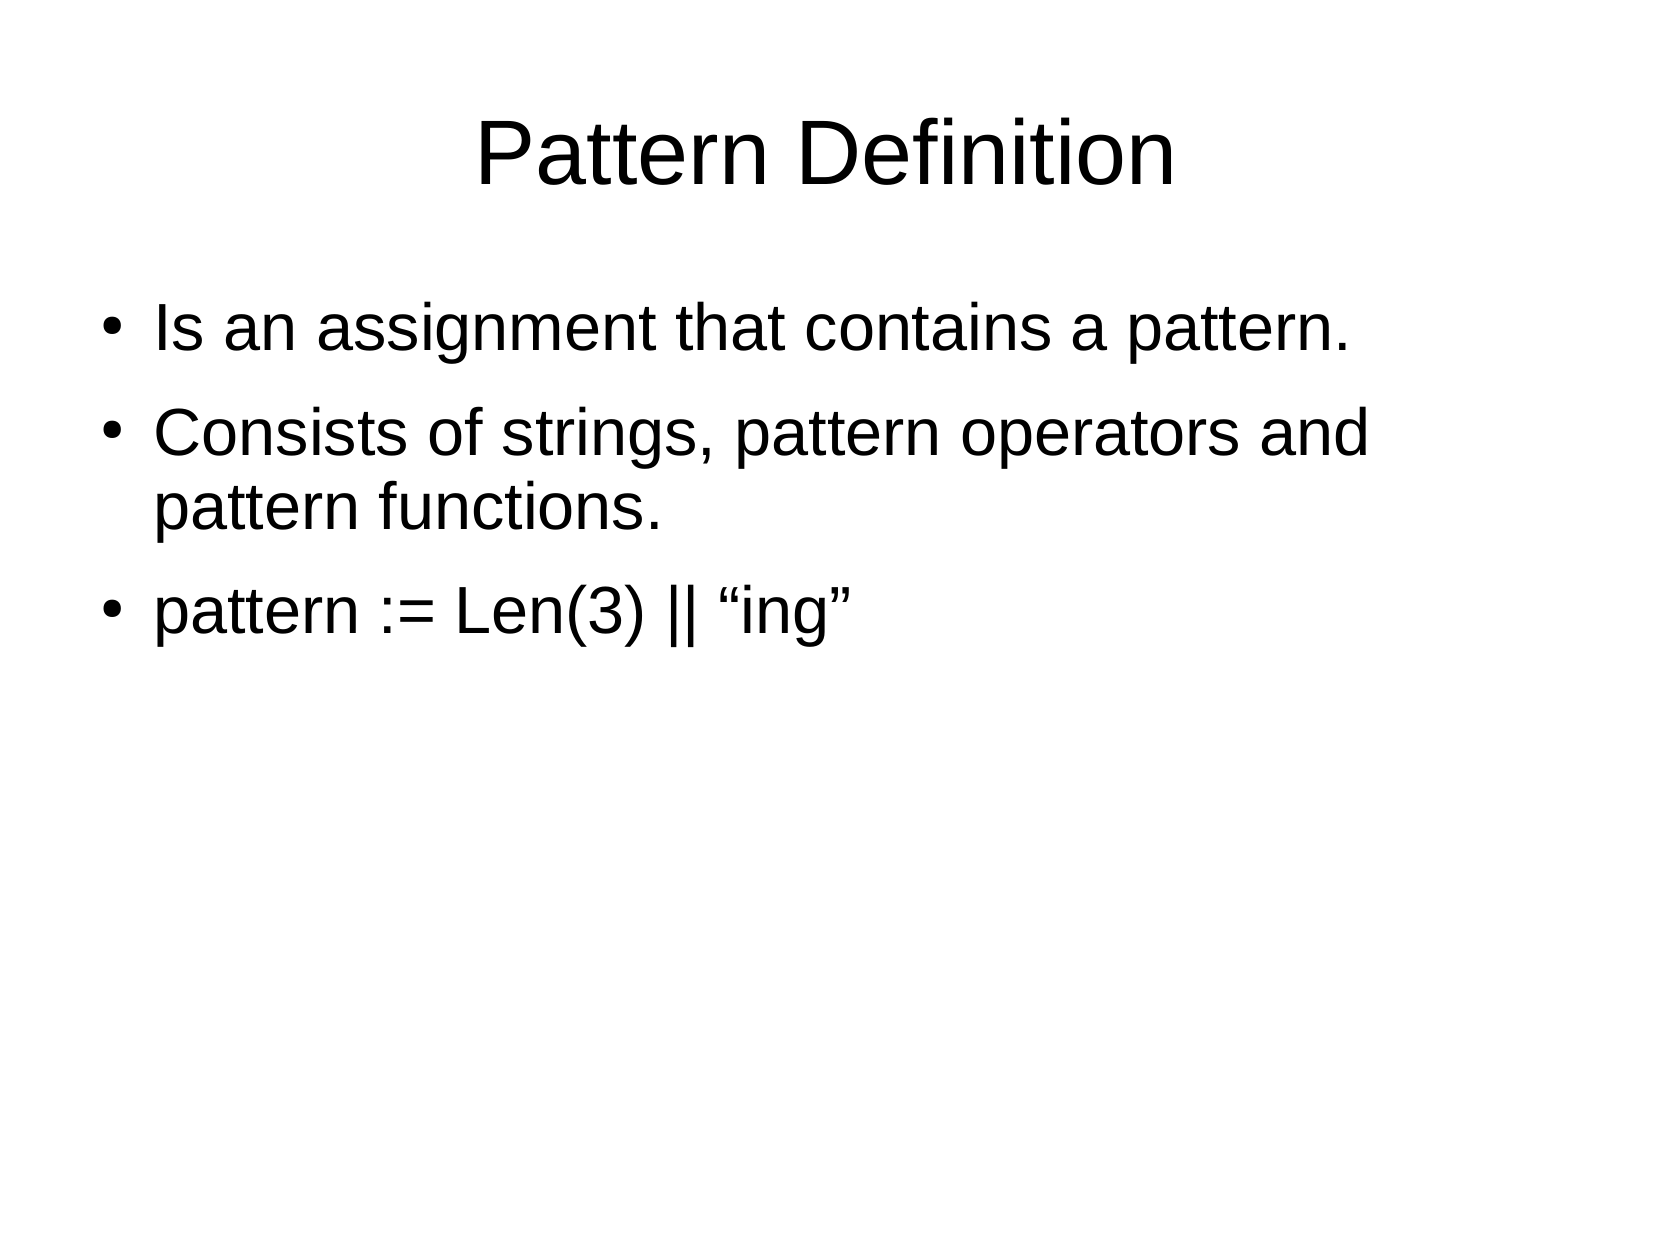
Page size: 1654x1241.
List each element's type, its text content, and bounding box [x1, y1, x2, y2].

list Is an assignment that contains a pattern. Consists of strings, pattern operators and pattern functions. pattern := Len(3) || “ing” [82, 290, 1571, 1010]
title Pattern Definition [82, 49, 1571, 257]
